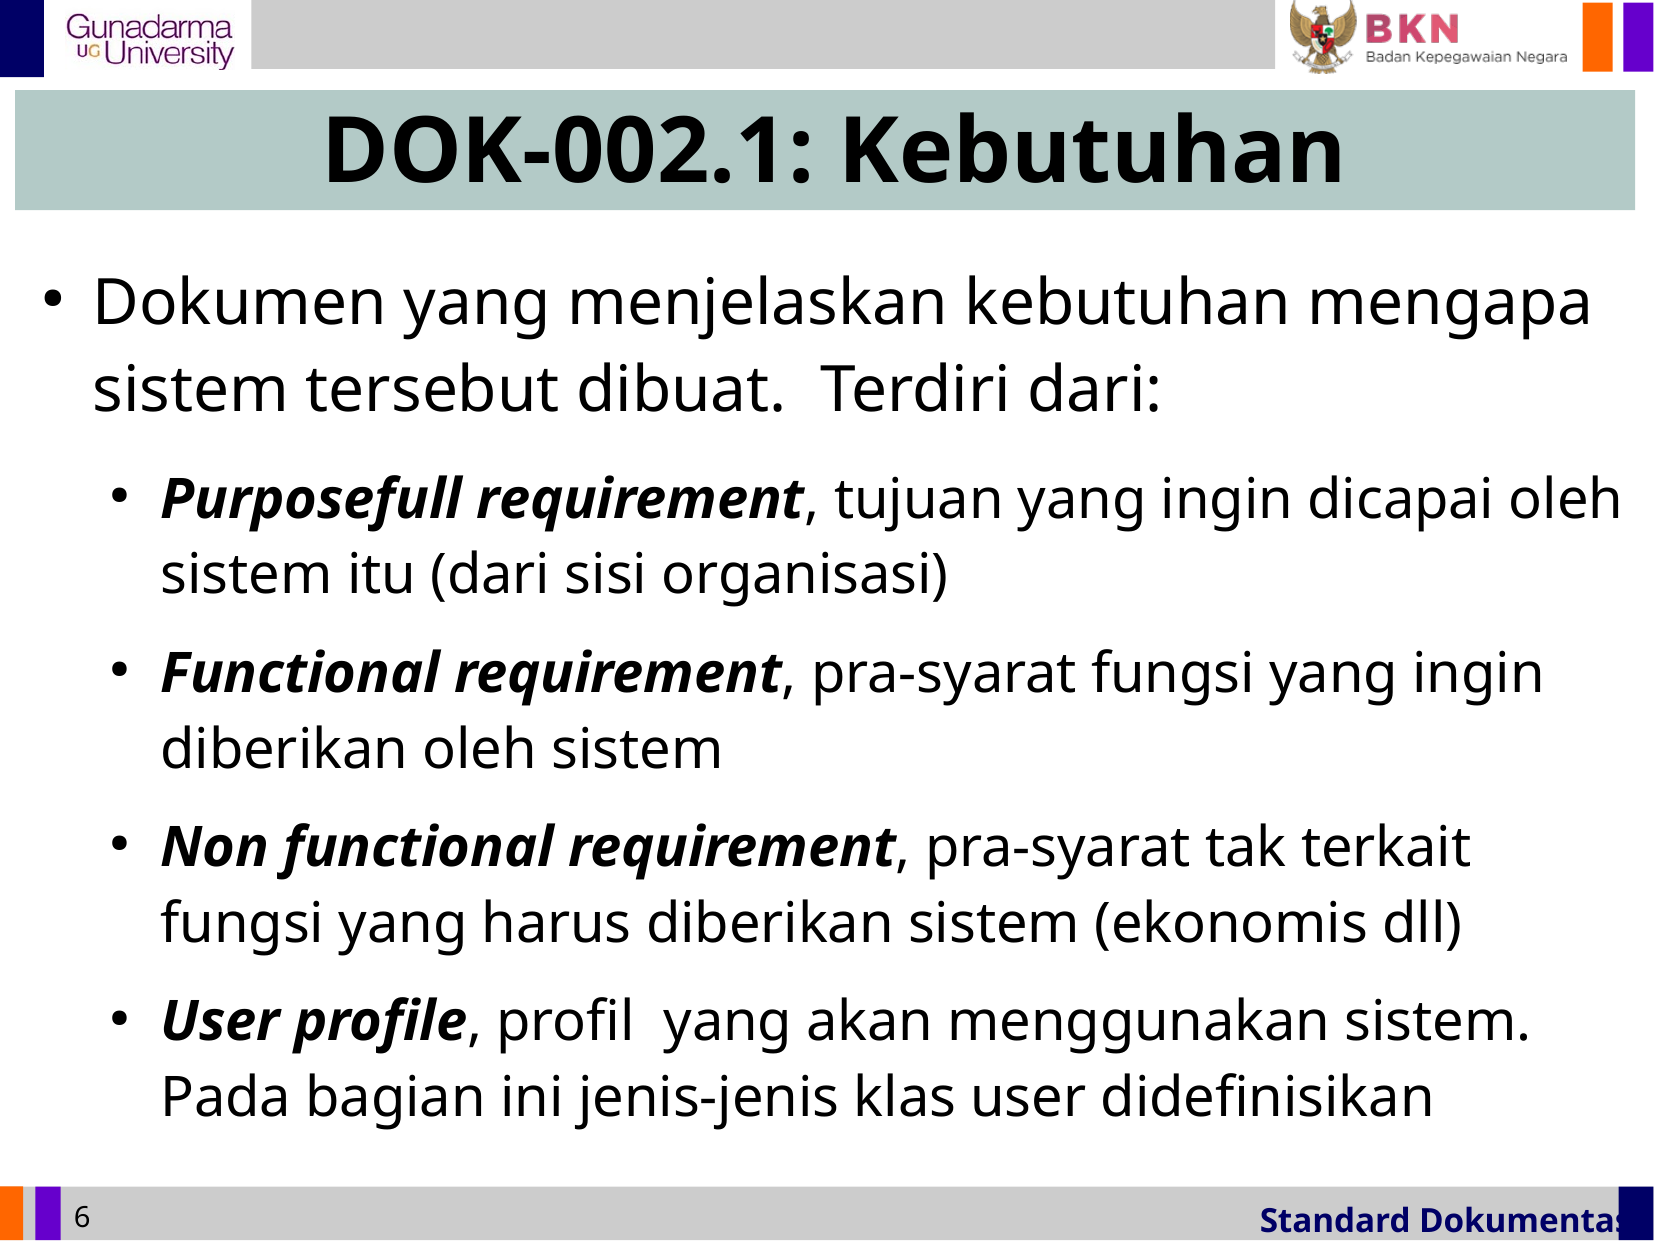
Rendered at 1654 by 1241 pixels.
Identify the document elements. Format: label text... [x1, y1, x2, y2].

title DOK-002.1: Kebutuhan [78, 84, 1592, 211]
list Dokumen yang menjelaskan kebutuhan mengapa sistem tersebut dibuat. Terdiri dari: Purposefull requirement, tujuan yang ingin dicapai oleh sistem itu (dari sisi organisasi) Functional requirement, pra-syarat fungsi yang ingin diberikan oleh sistem Non functional requirement, pra-syarat tak terkait fungsi yang harus diberikan sistem (ekonomis dll) User profile, profil yang akan menggunakan sistem. Pada bagian ini jenis-jenis klas user didefinisikan [24, 255, 1636, 1141]
text_box [15, 90, 78, 211]
picture [1290, 0, 1567, 74]
picture [65, 0, 235, 70]
text_box [1592, 90, 1636, 211]
